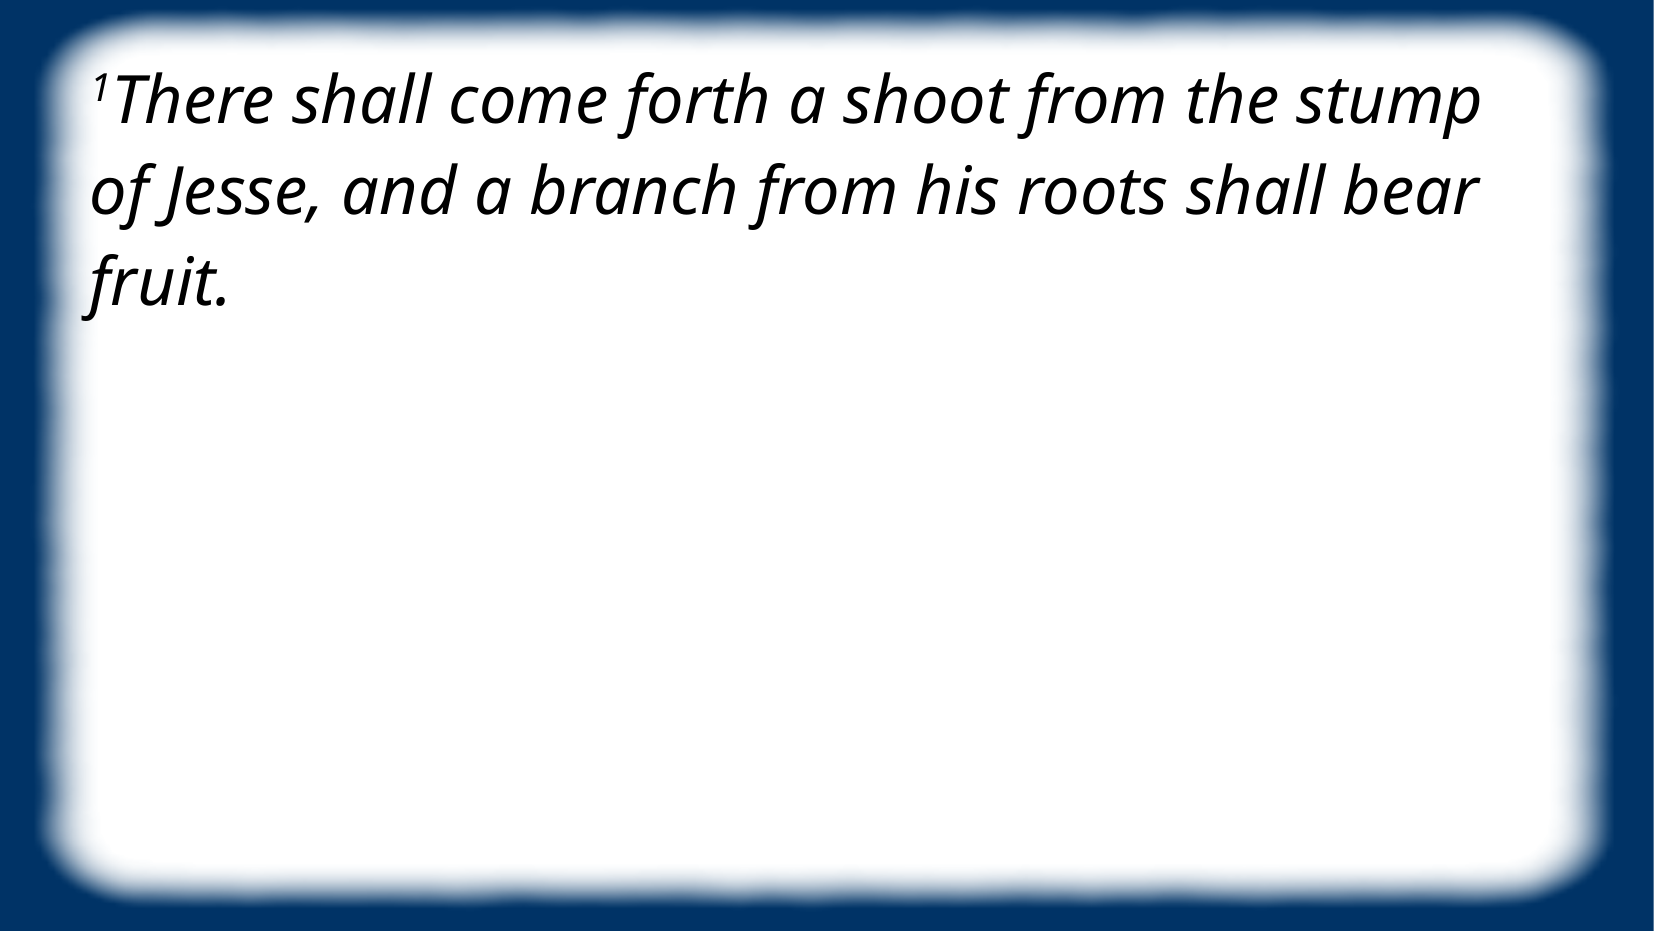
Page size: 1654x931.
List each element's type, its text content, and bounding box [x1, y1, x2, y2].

text_box 1There shall come forth a shoot from the stump of Jesse, and a branch from his roots shall bear fruit. [75, 45, 1561, 327]
picture [0, 0, 1654, 931]
